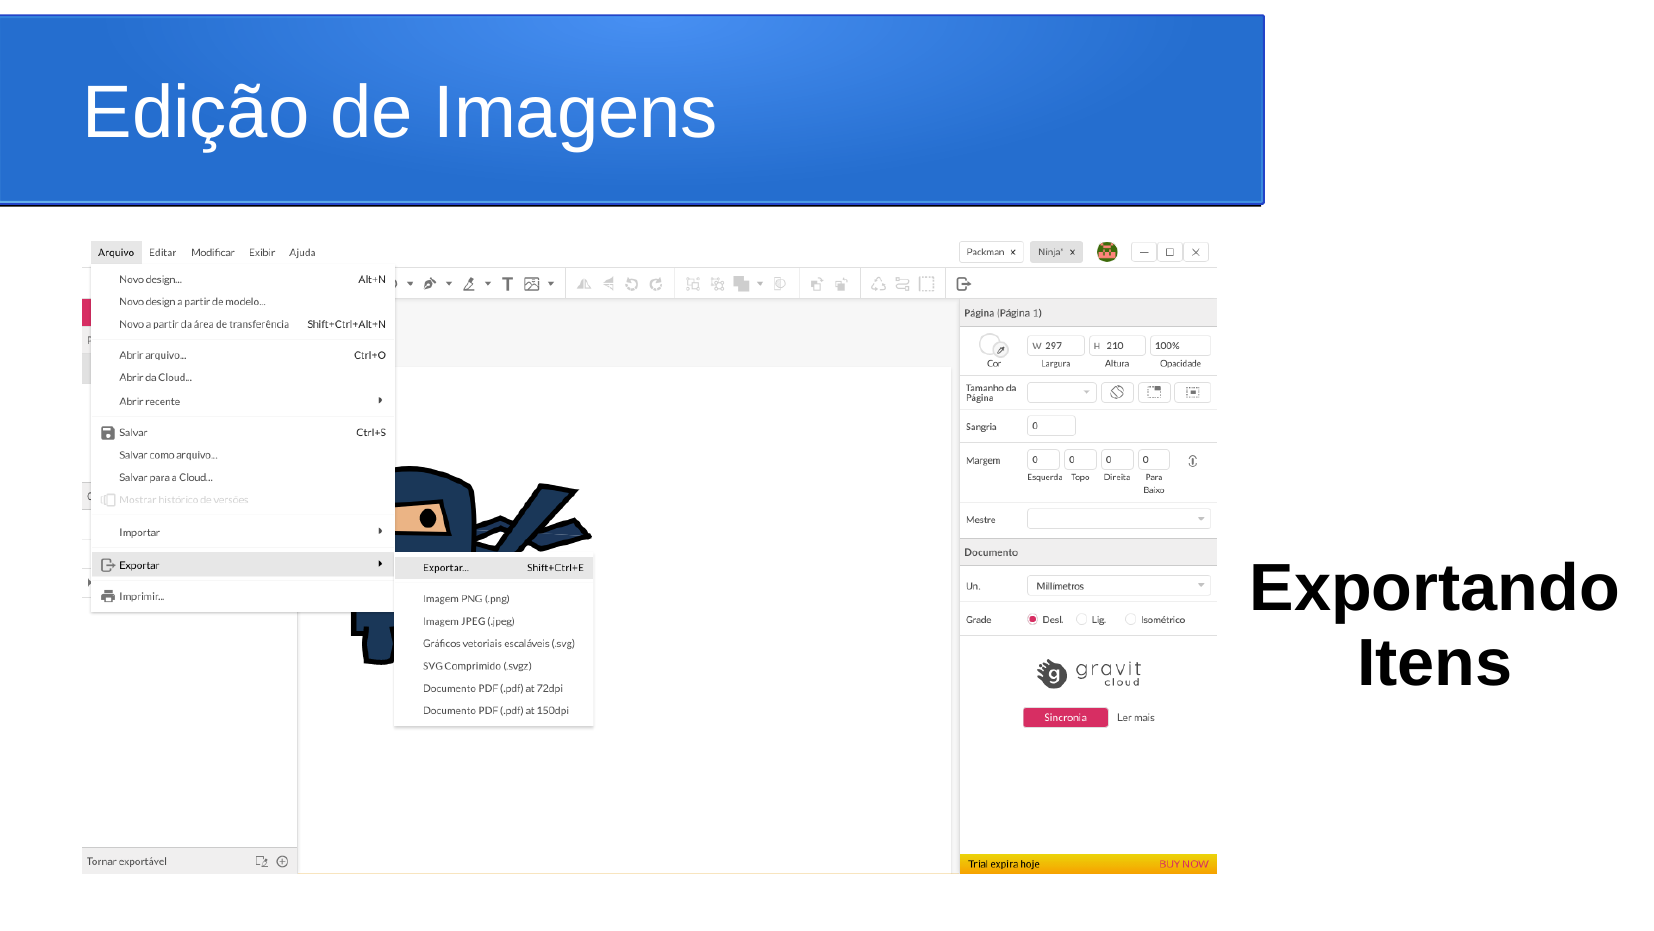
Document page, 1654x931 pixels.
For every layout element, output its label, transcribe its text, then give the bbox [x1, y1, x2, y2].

title Edição de Imagens [82, 35, 1235, 189]
picture [82, 236, 1217, 875]
subtitle Exportando Itens [1217, 513, 1654, 737]
